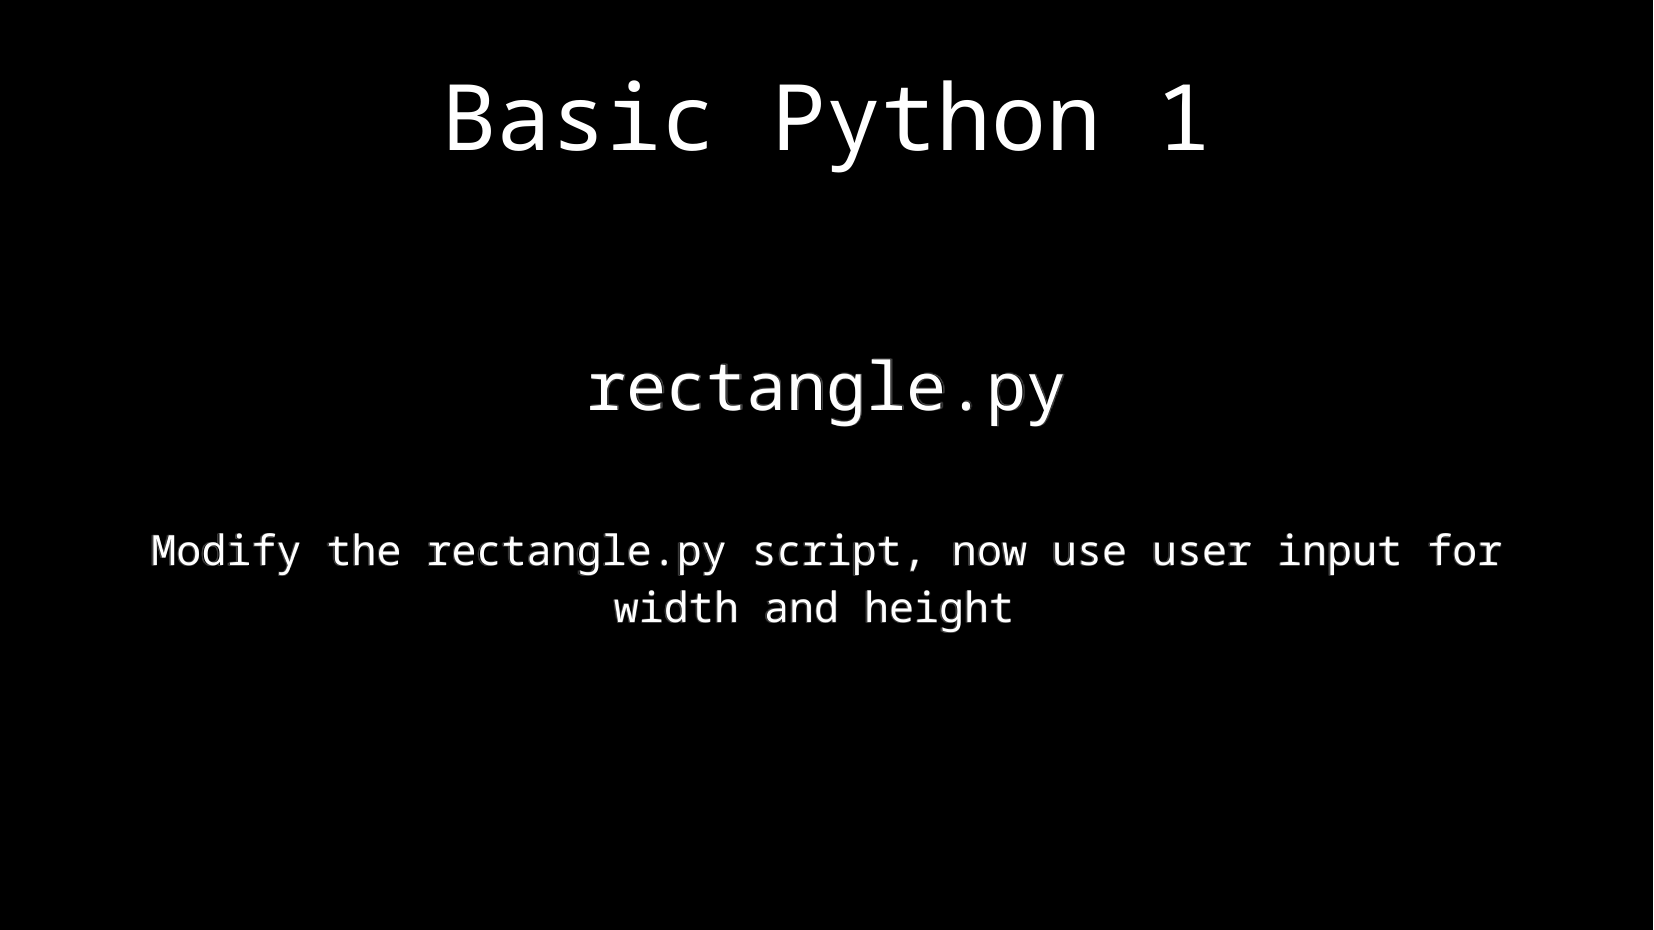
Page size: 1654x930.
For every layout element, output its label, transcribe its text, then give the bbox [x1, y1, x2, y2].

title Basic Python 1 [82, 37, 1571, 193]
subtitle rectangle.py Modify the rectangle.py script, now use user input for width and height [82, 217, 1571, 757]
